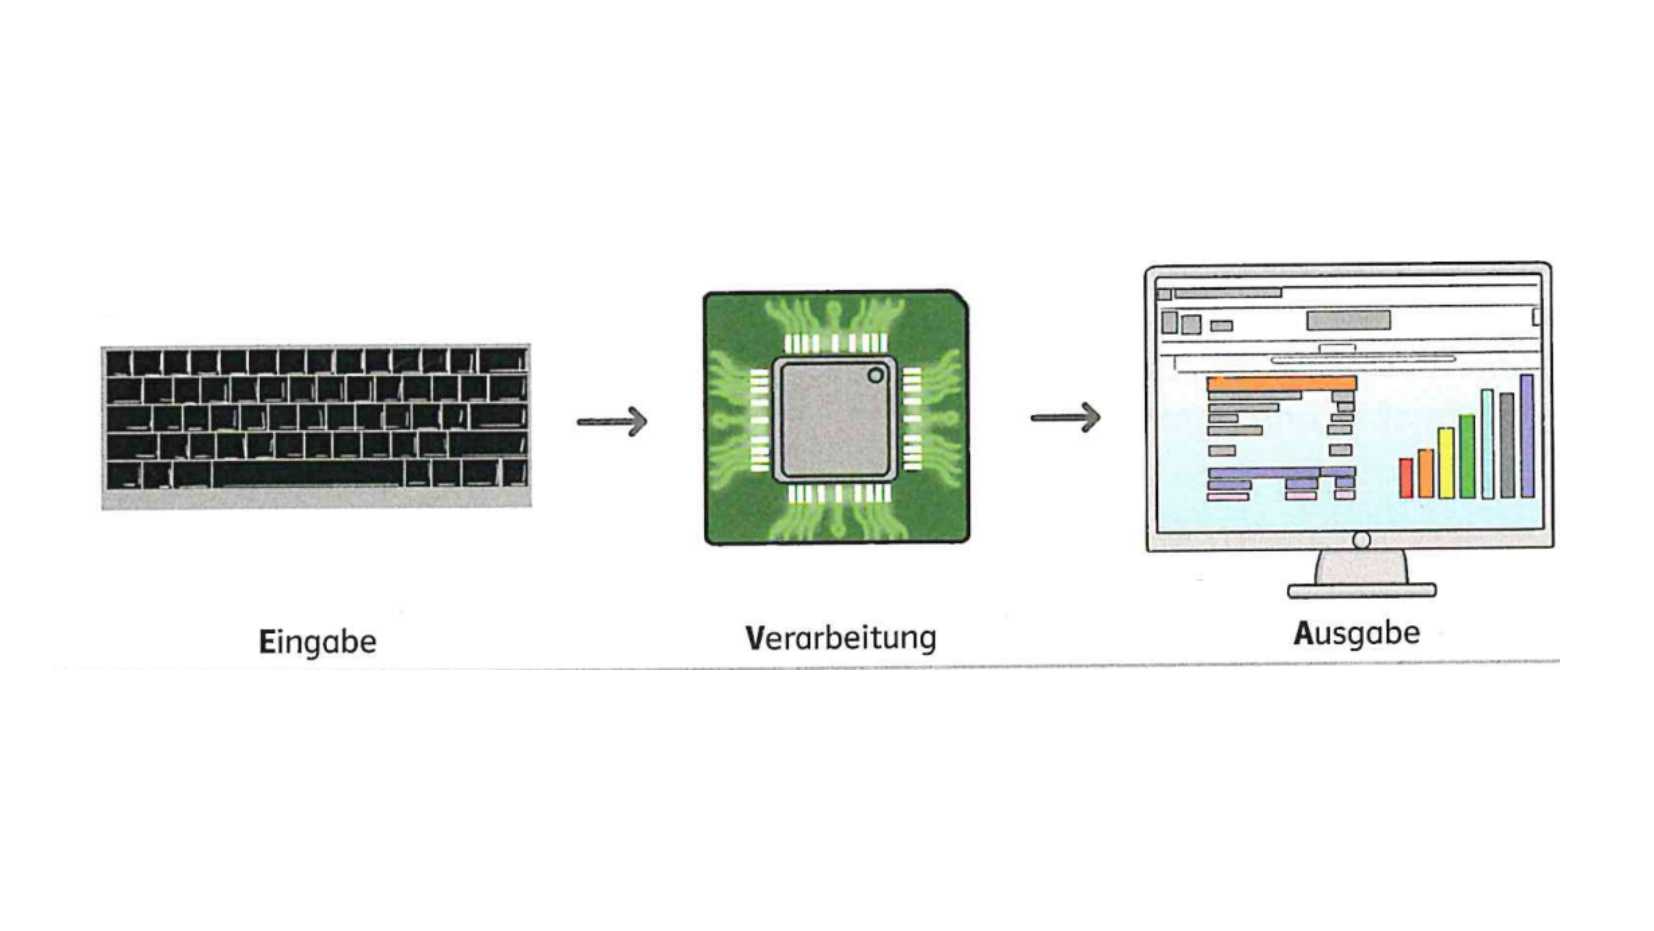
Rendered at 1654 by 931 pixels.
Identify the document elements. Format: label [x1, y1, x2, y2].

picture [53, 247, 1560, 670]
